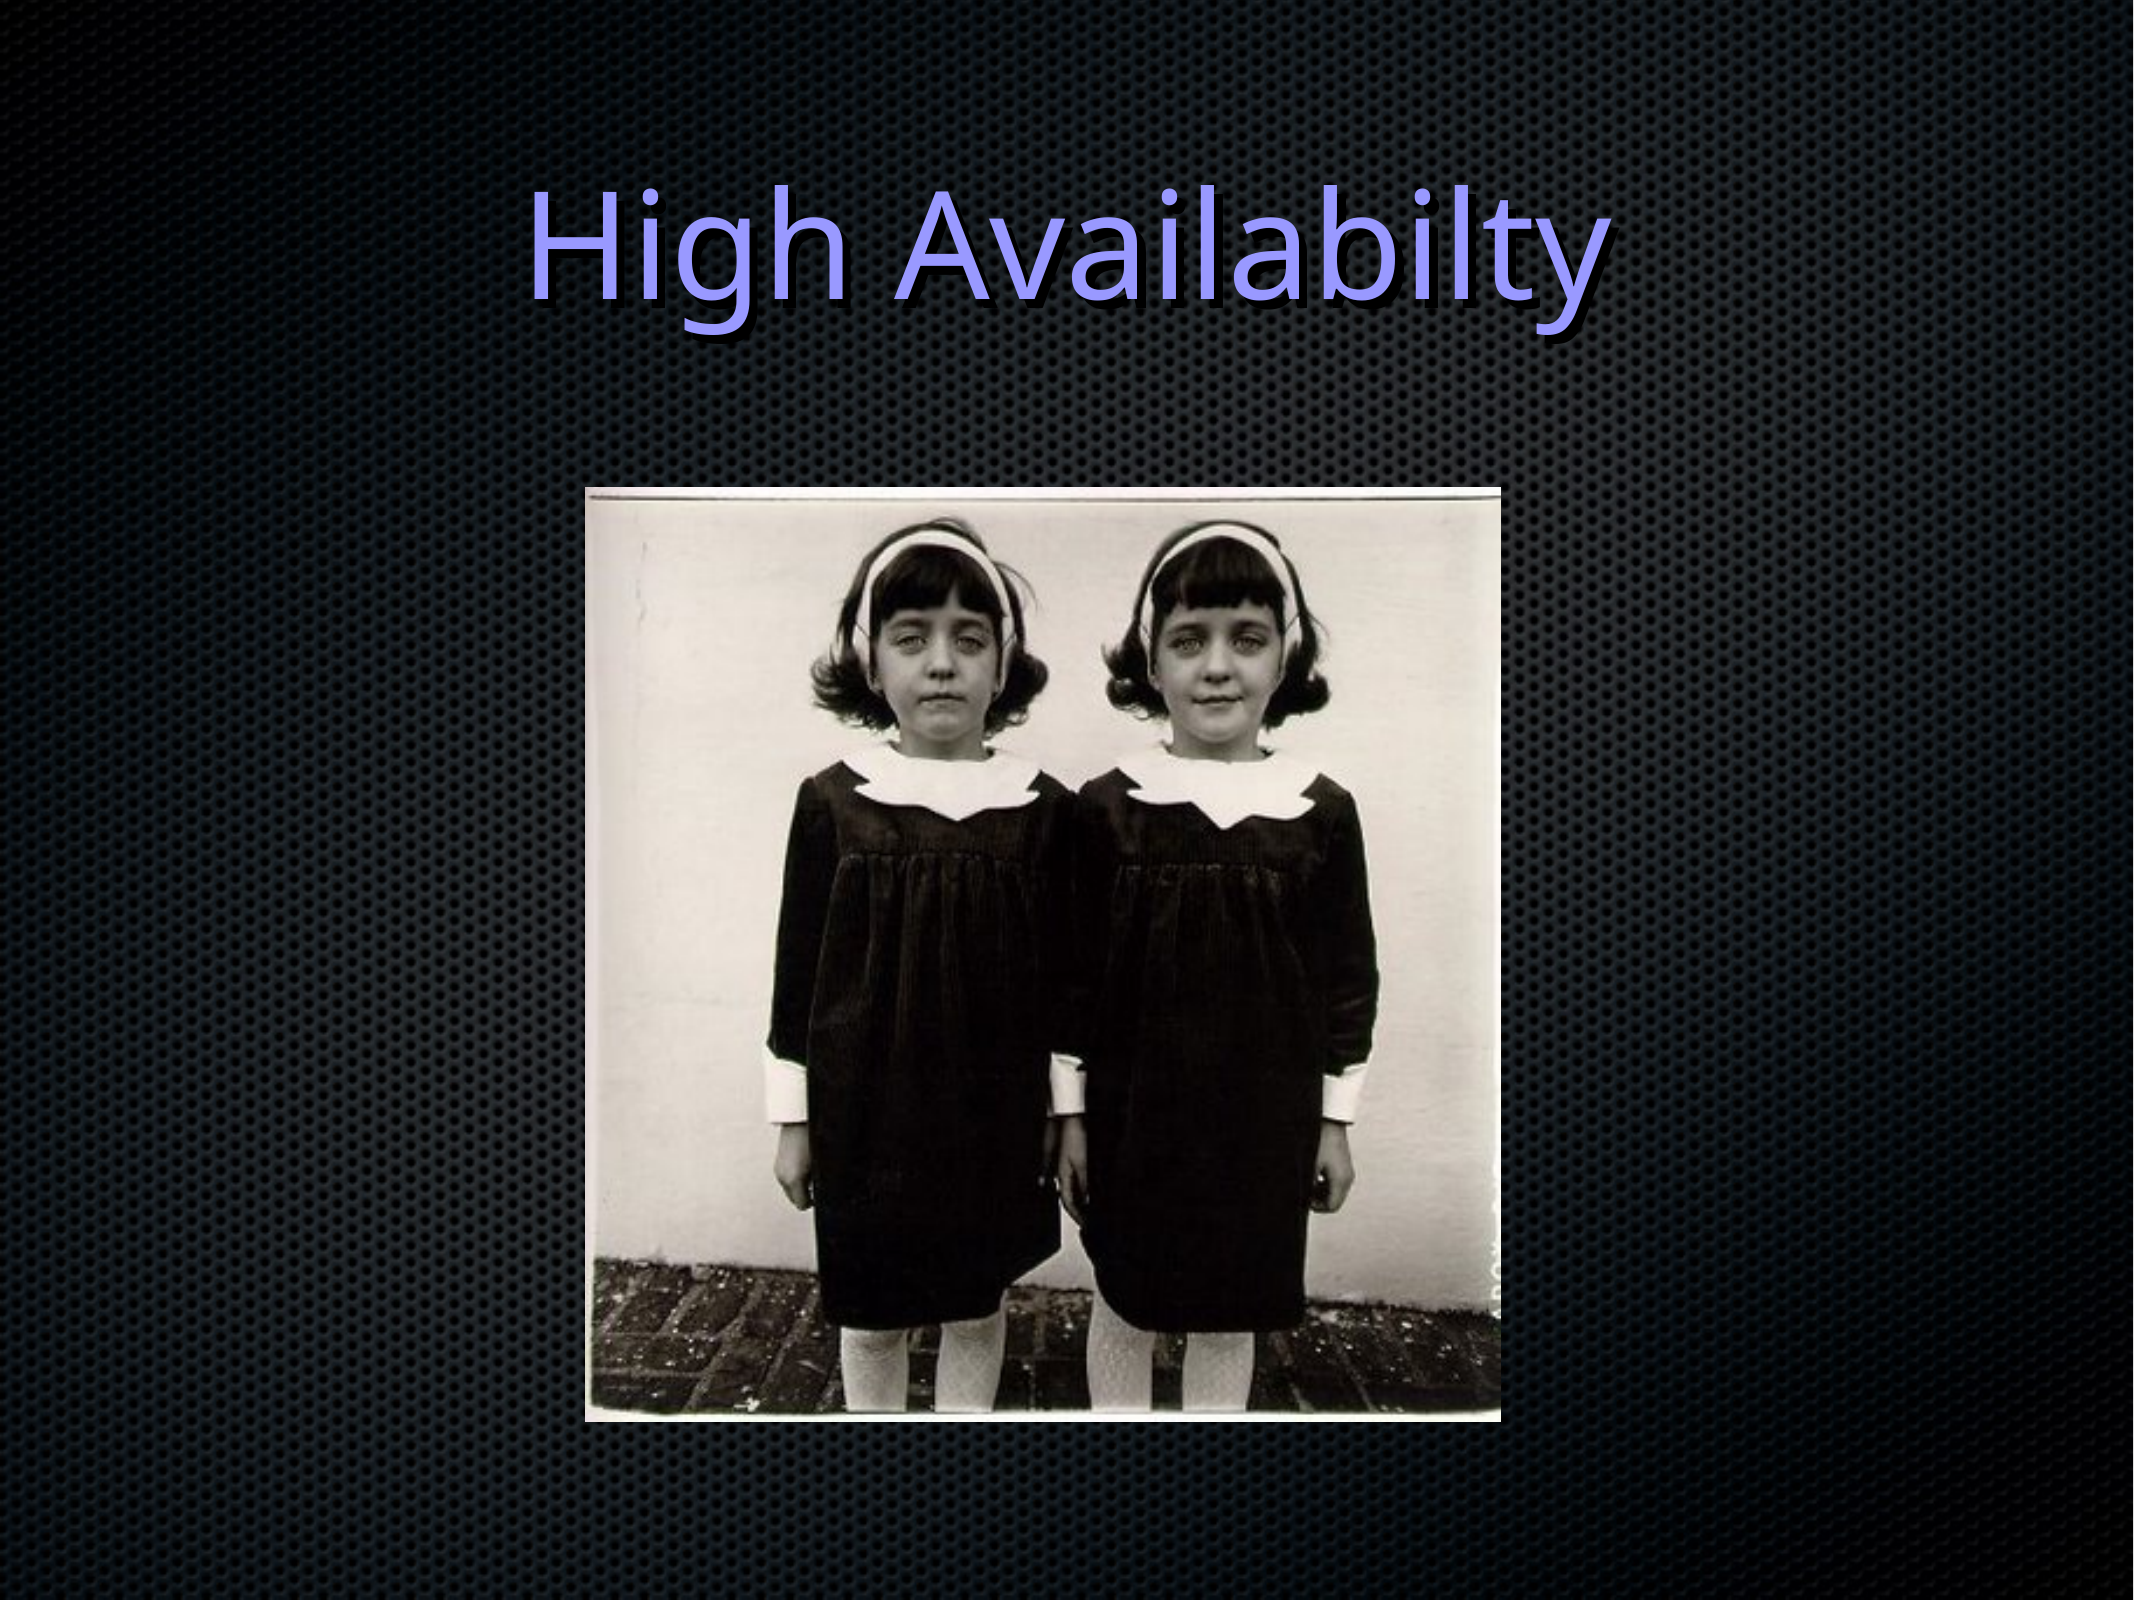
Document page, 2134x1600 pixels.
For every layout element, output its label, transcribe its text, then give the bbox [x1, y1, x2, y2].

picture [0, 0, 2134, 1600]
title High Availabilty [129, 49, 2005, 435]
